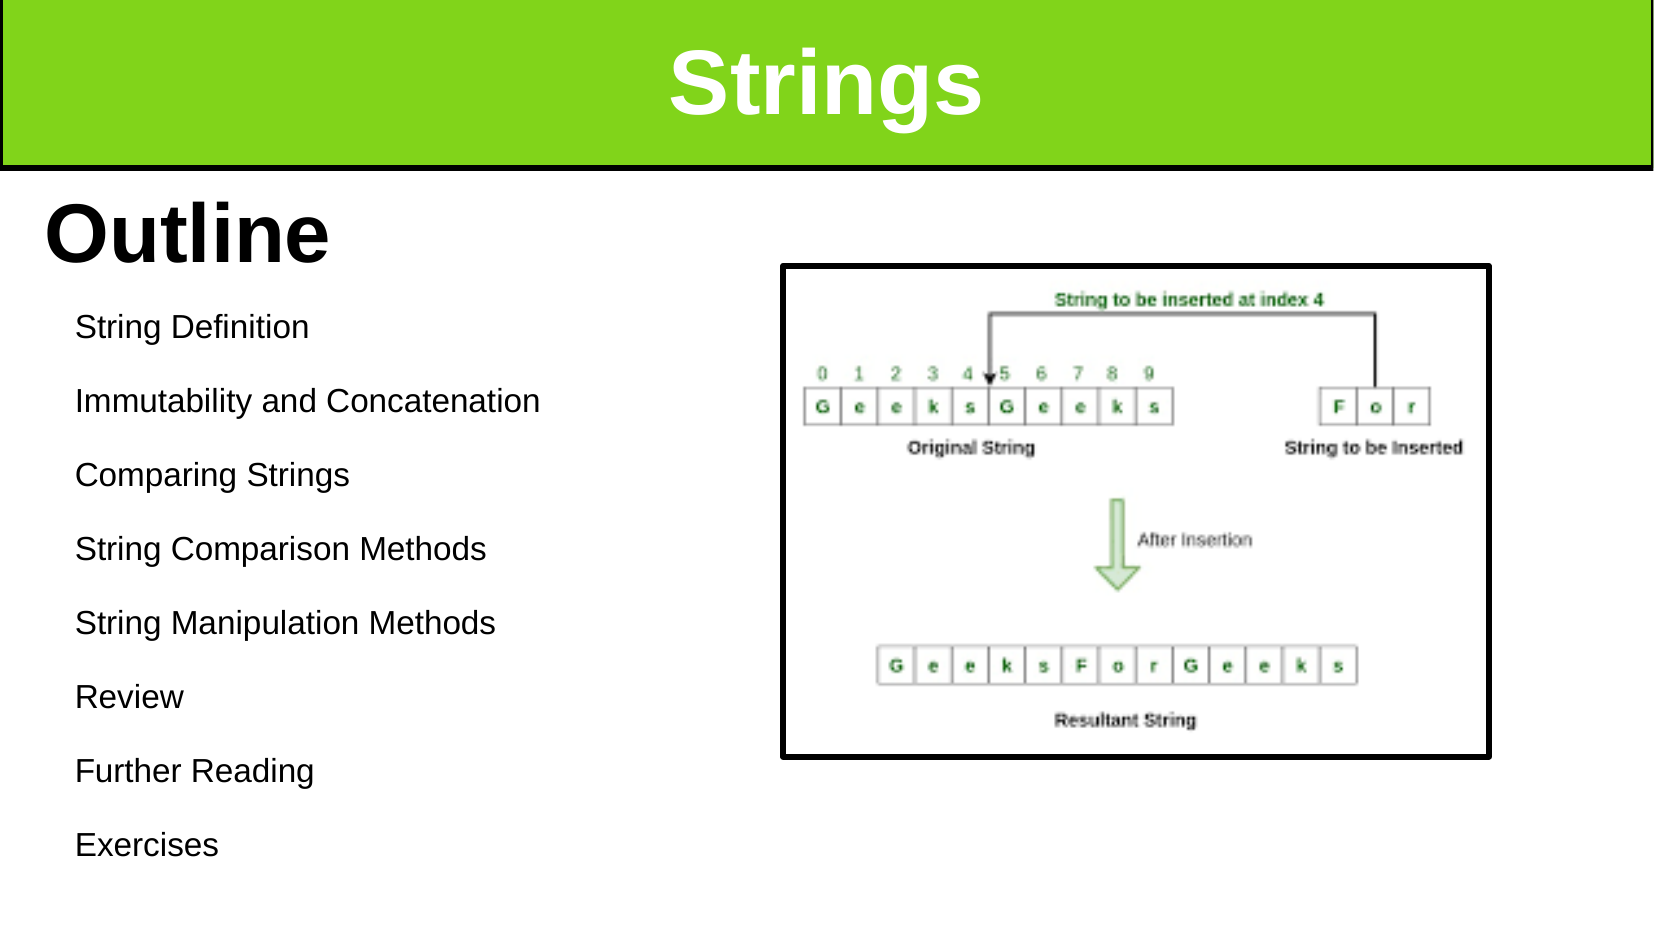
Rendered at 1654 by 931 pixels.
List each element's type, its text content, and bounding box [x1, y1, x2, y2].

text_box Outline [29, 179, 675, 288]
title Strings [0, 0, 1654, 169]
picture [786, 268, 1486, 754]
text_box String Definition Immutability and Concatenation Comparing Strings String Comparison Methods String Manipulation Methods Review Further Reading Exercises [59, 300, 780, 872]
